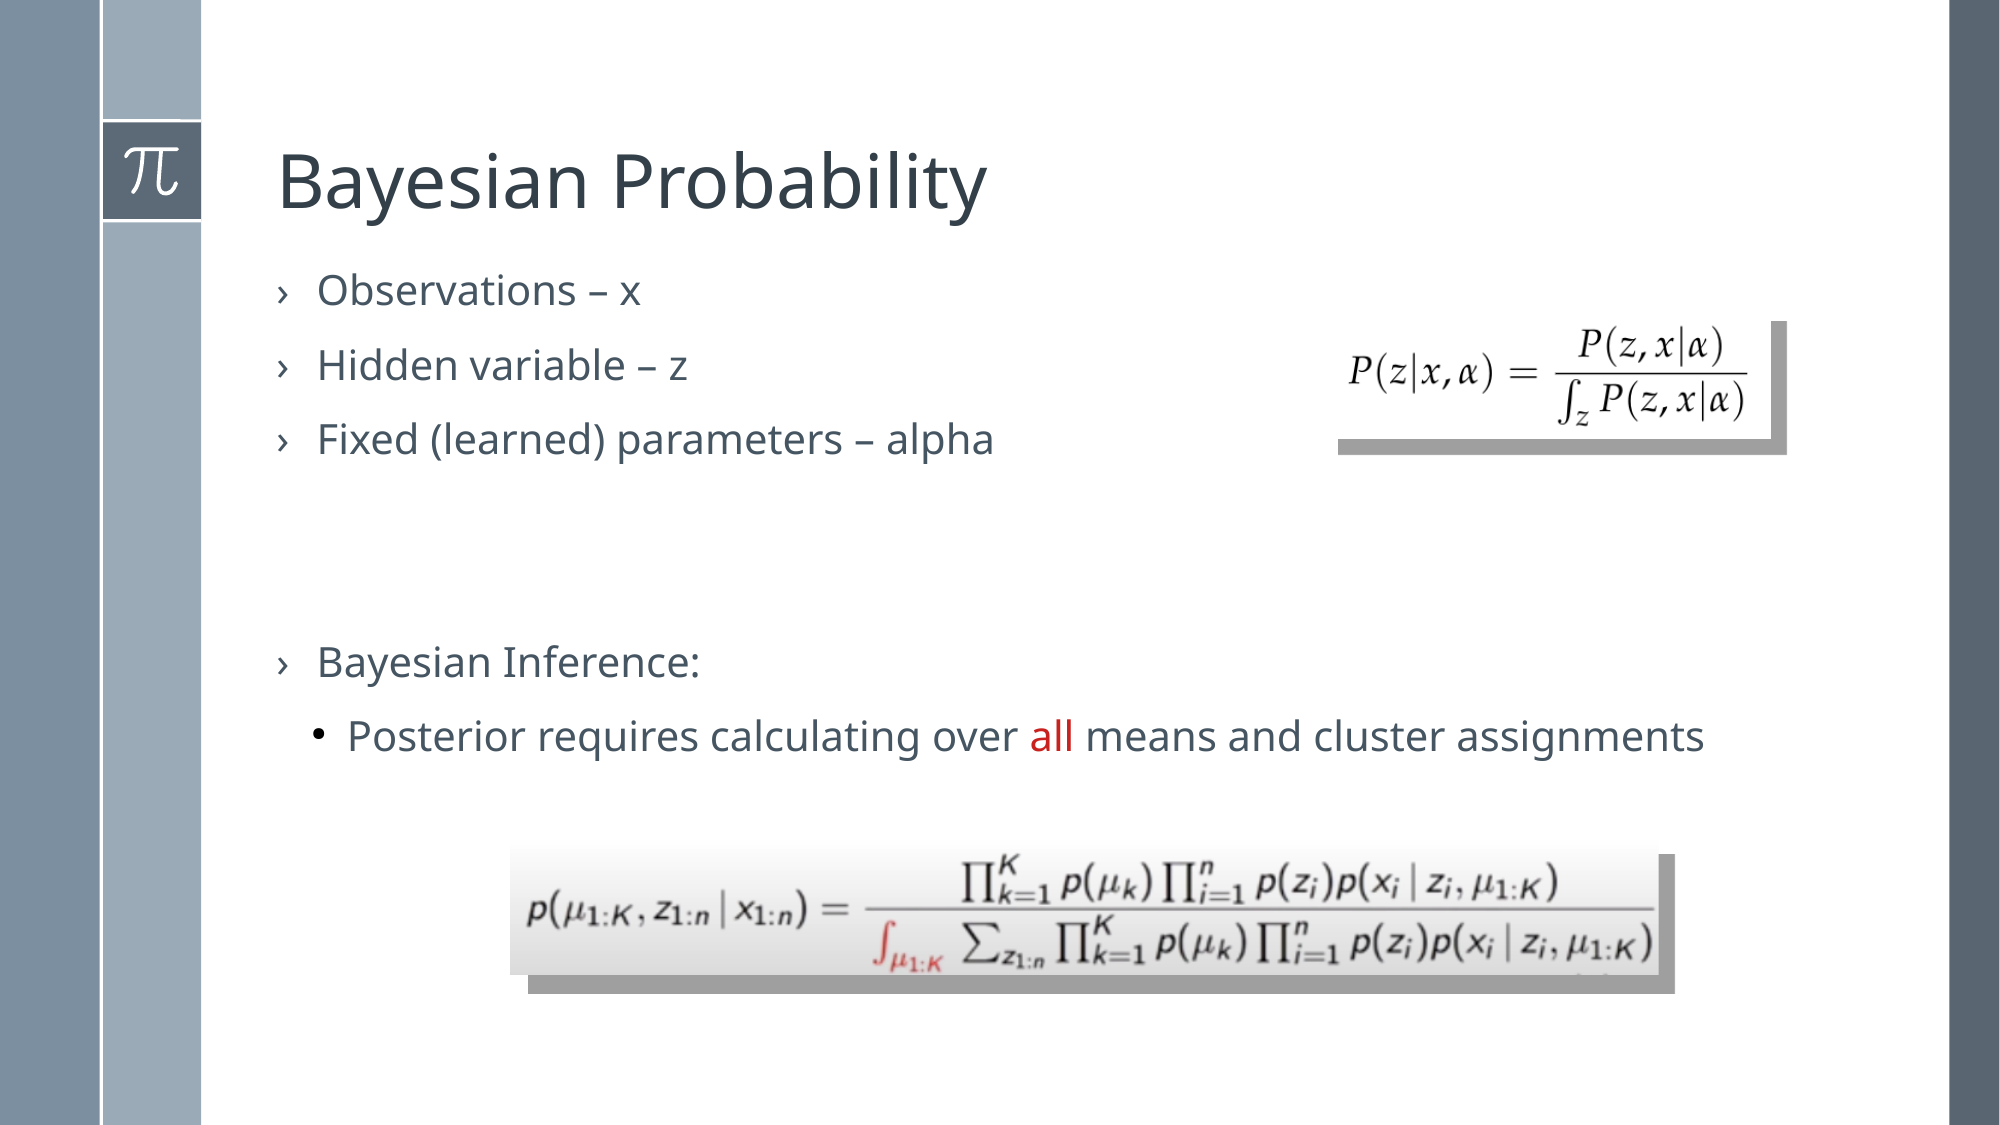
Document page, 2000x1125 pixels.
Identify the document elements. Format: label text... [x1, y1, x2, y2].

picture [510, 836, 1659, 976]
text_box Observations – x Hidden variable – z Fixed (learned) parameters – alpha Bayesian Inference: Posterior requires calculating over all means and cluster assignments [261, 262, 1845, 1013]
text_box Bayesian Probability [261, 29, 1867, 233]
picture [1320, 303, 1771, 439]
